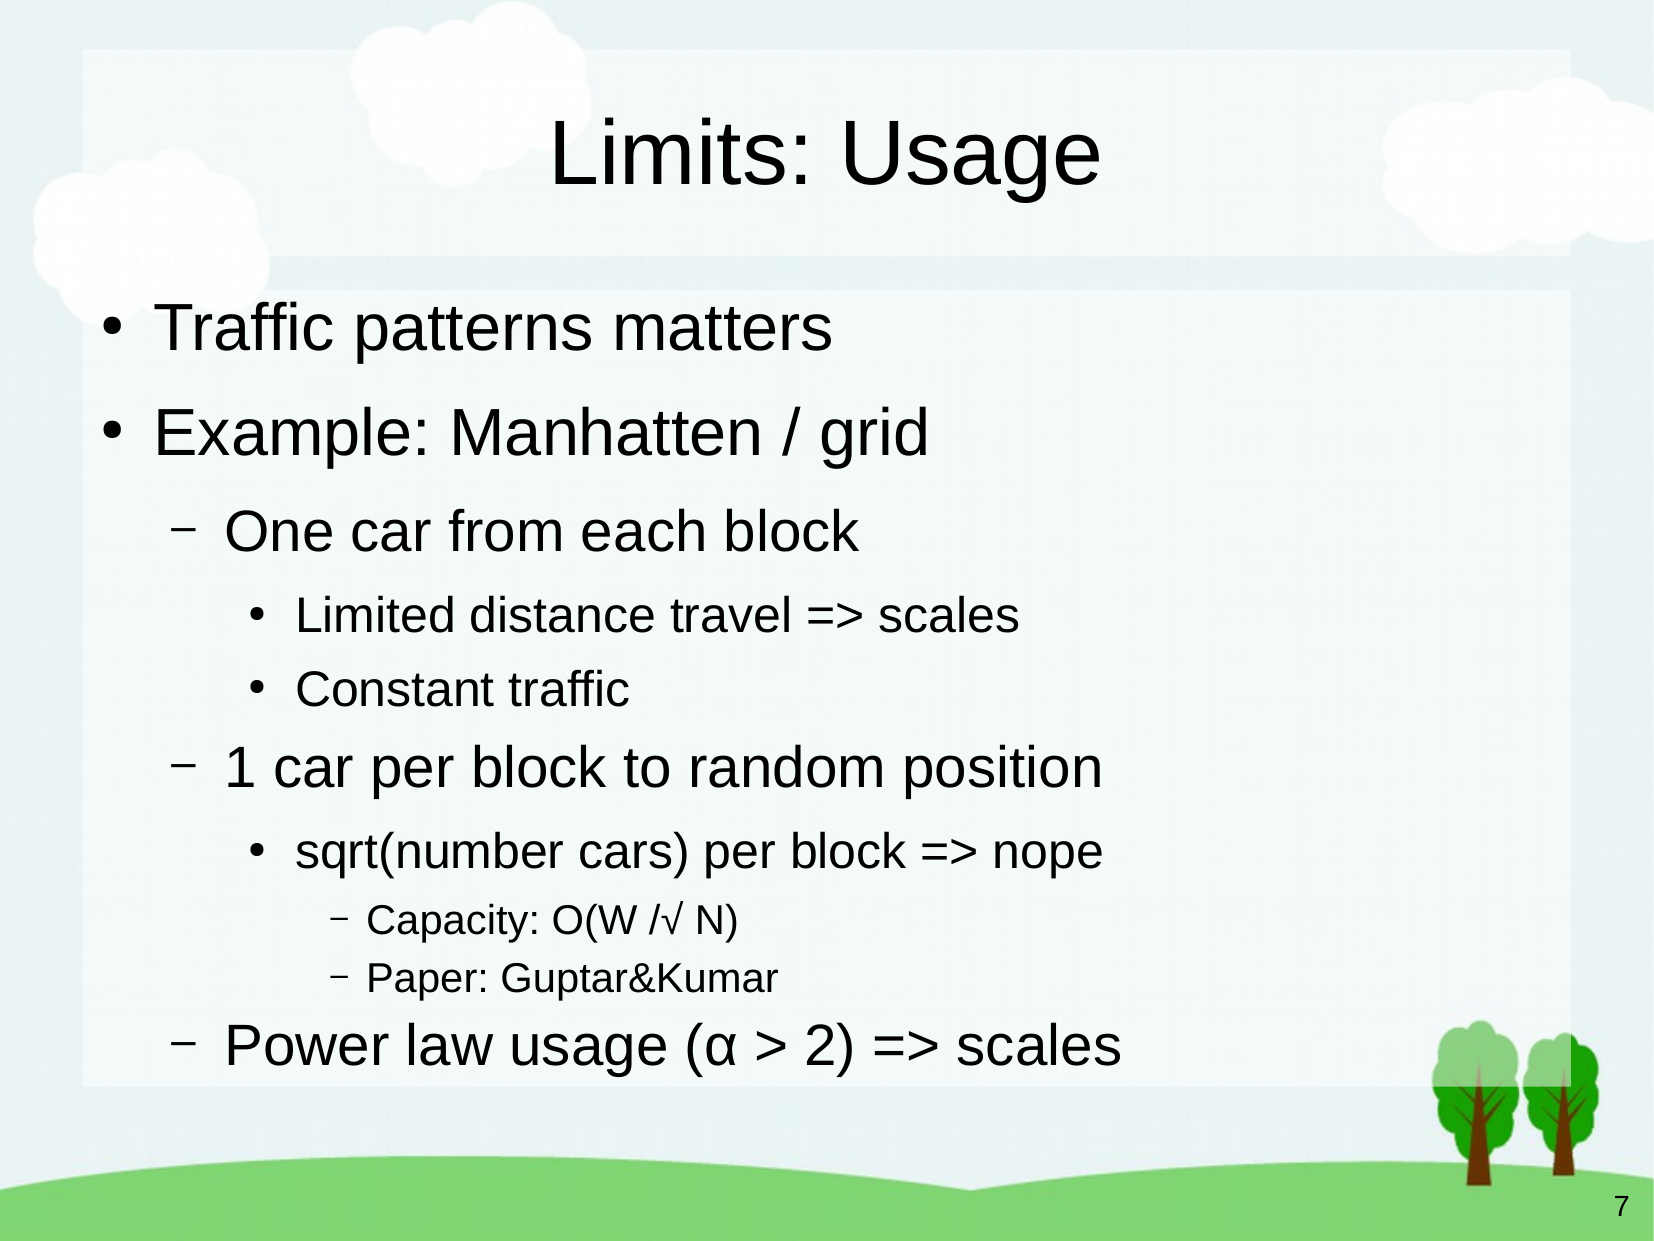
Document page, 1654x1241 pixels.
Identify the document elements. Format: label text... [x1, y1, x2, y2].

list Traffic patterns matters Example: Manhatten / grid One car from each block Limited distance travel => scales Constant traffic 1 car per block to random position sqrt(number cars) per block => nope Capacity: O(W /√ N) Paper: Guptar&Kumar Power law usage (α > 2) => scales [82, 290, 1571, 1087]
picture [0, 0, 1654, 1241]
title Limits: Usage [82, 49, 1571, 257]
